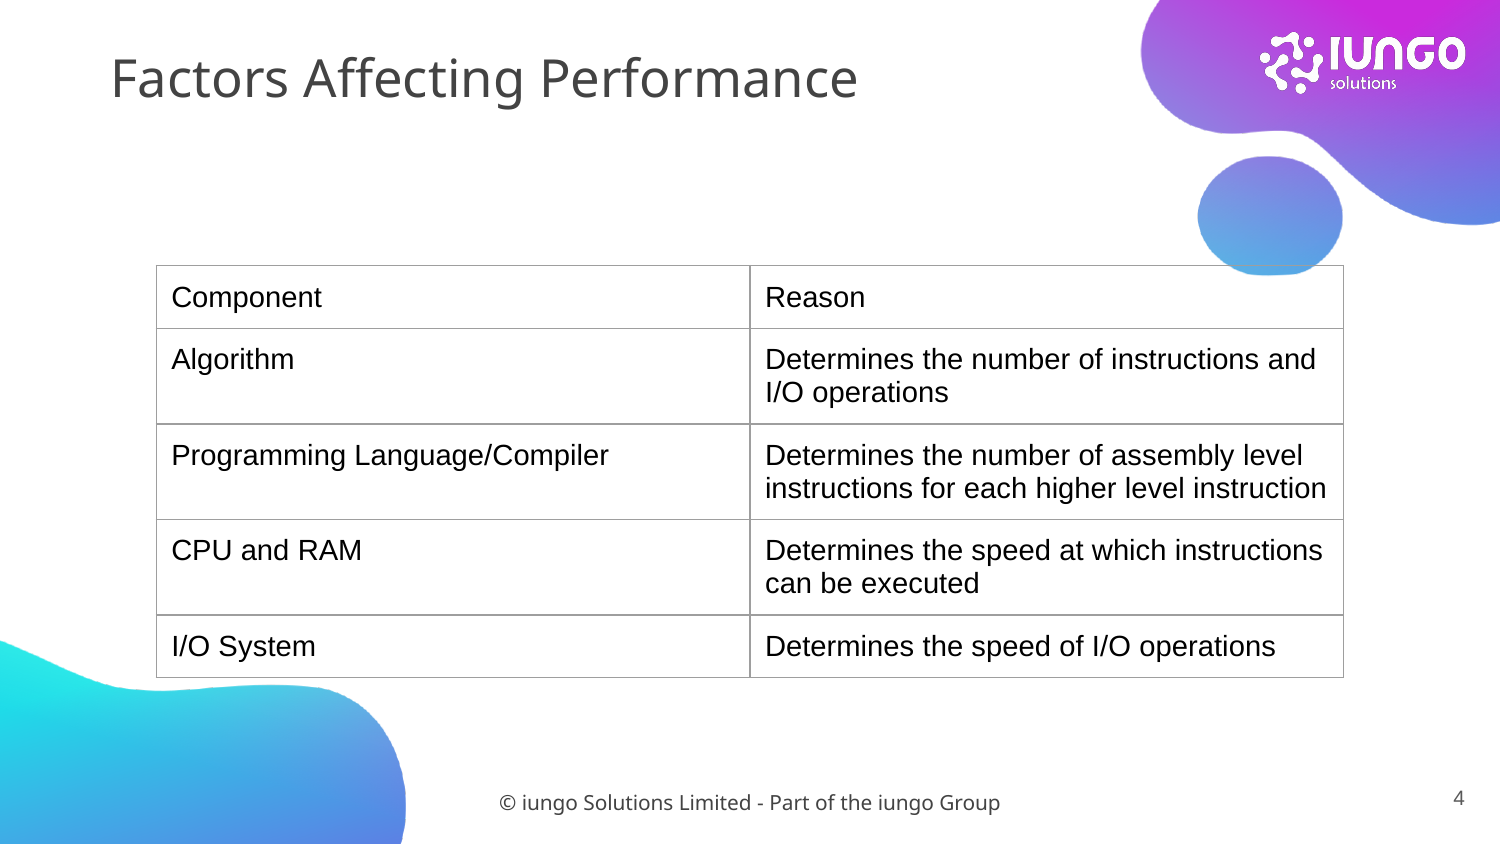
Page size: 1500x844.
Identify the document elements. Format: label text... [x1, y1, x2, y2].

table_cell I/O System [157, 616, 749, 677]
table_cell Determines the speed at which instructions can be executed [751, 520, 1343, 614]
title Factors Affecting Performance [95, 30, 1066, 125]
table_cell Programming Language/Compiler [157, 425, 749, 519]
table_cell CPU and RAM [157, 520, 749, 614]
table_cell Algorithm [157, 329, 749, 423]
table_header Reason [751, 266, 1343, 328]
table_header Component [157, 266, 749, 328]
table_cell Determines the number of assembly level instructions for each higher level instruction [751, 425, 1343, 519]
table_cell Determines the speed of I/O operations [751, 616, 1343, 677]
slide_number <number> [1389, 764, 1480, 830]
table_cell Determines the number of instructions and I/O operations [751, 329, 1343, 423]
picture [0, 0, 1500, 844]
